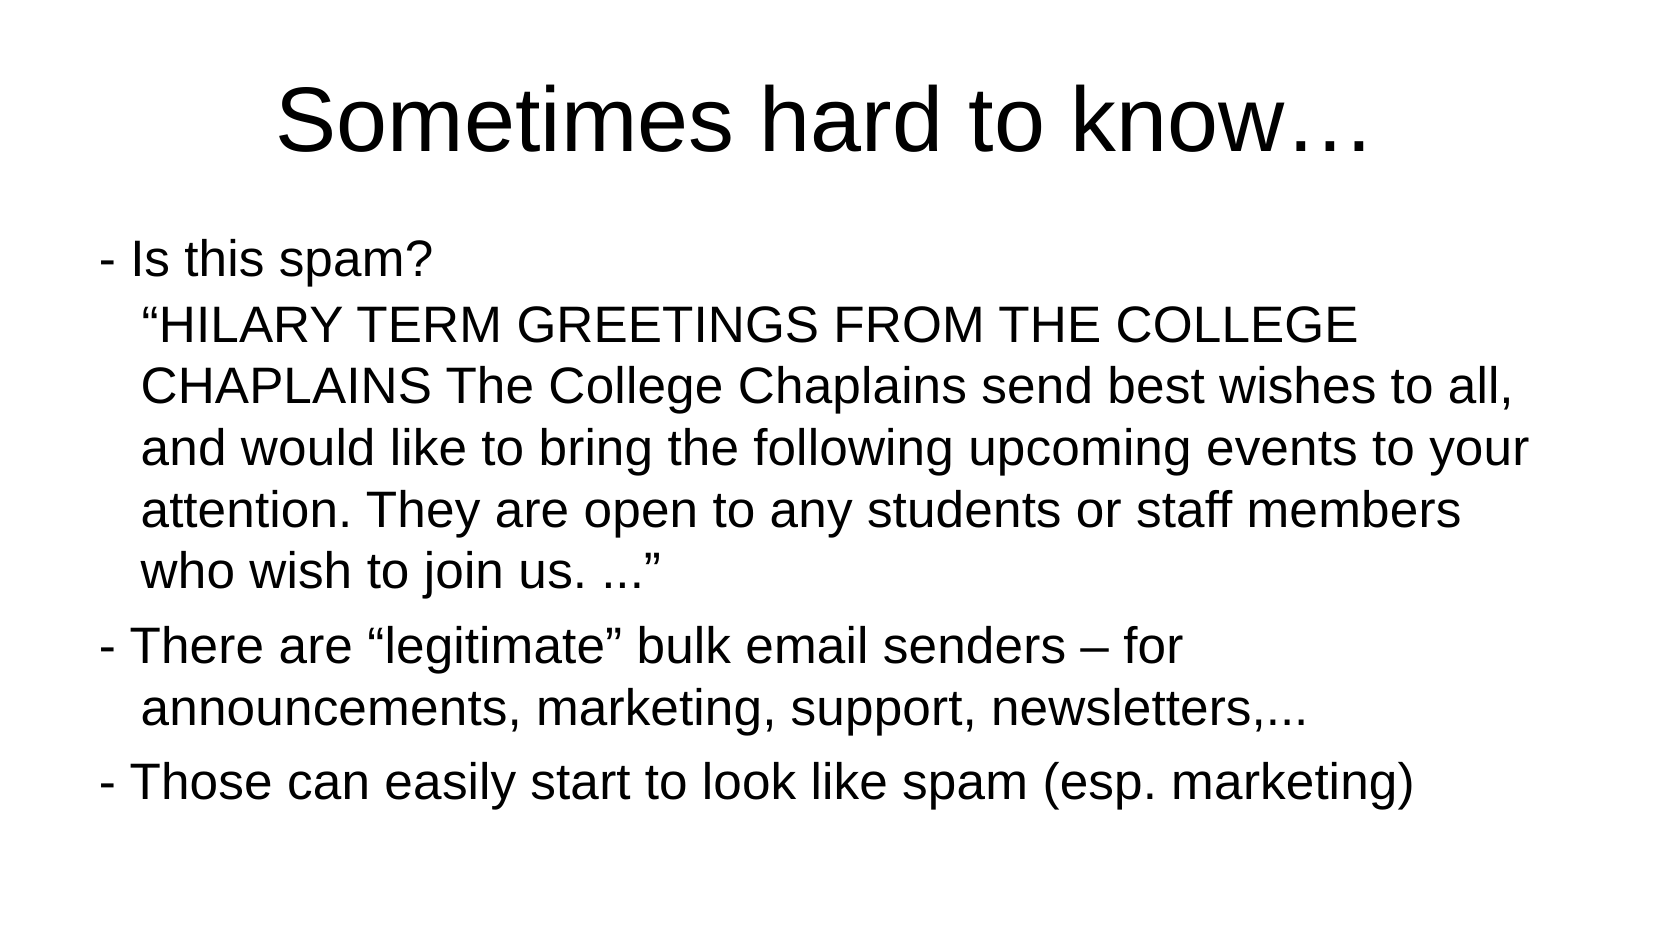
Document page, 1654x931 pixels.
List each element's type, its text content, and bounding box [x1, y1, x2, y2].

title Sometimes hard to know… [82, 37, 1571, 193]
list - Is this spam? “HILARY TERM GREETINGS FROM THE COLLEGE CHAPLAINS The College Chaplains send best wishes to all, and would like to bring the following upcoming events to your attention. They are open to any students or staff members who wish to join us. ...” - There are “legitimate” bulk email senders – for announcements, marketing, support, newsletters,... - Those can easily start to look like spam (esp. marketing) [82, 217, 1571, 831]
